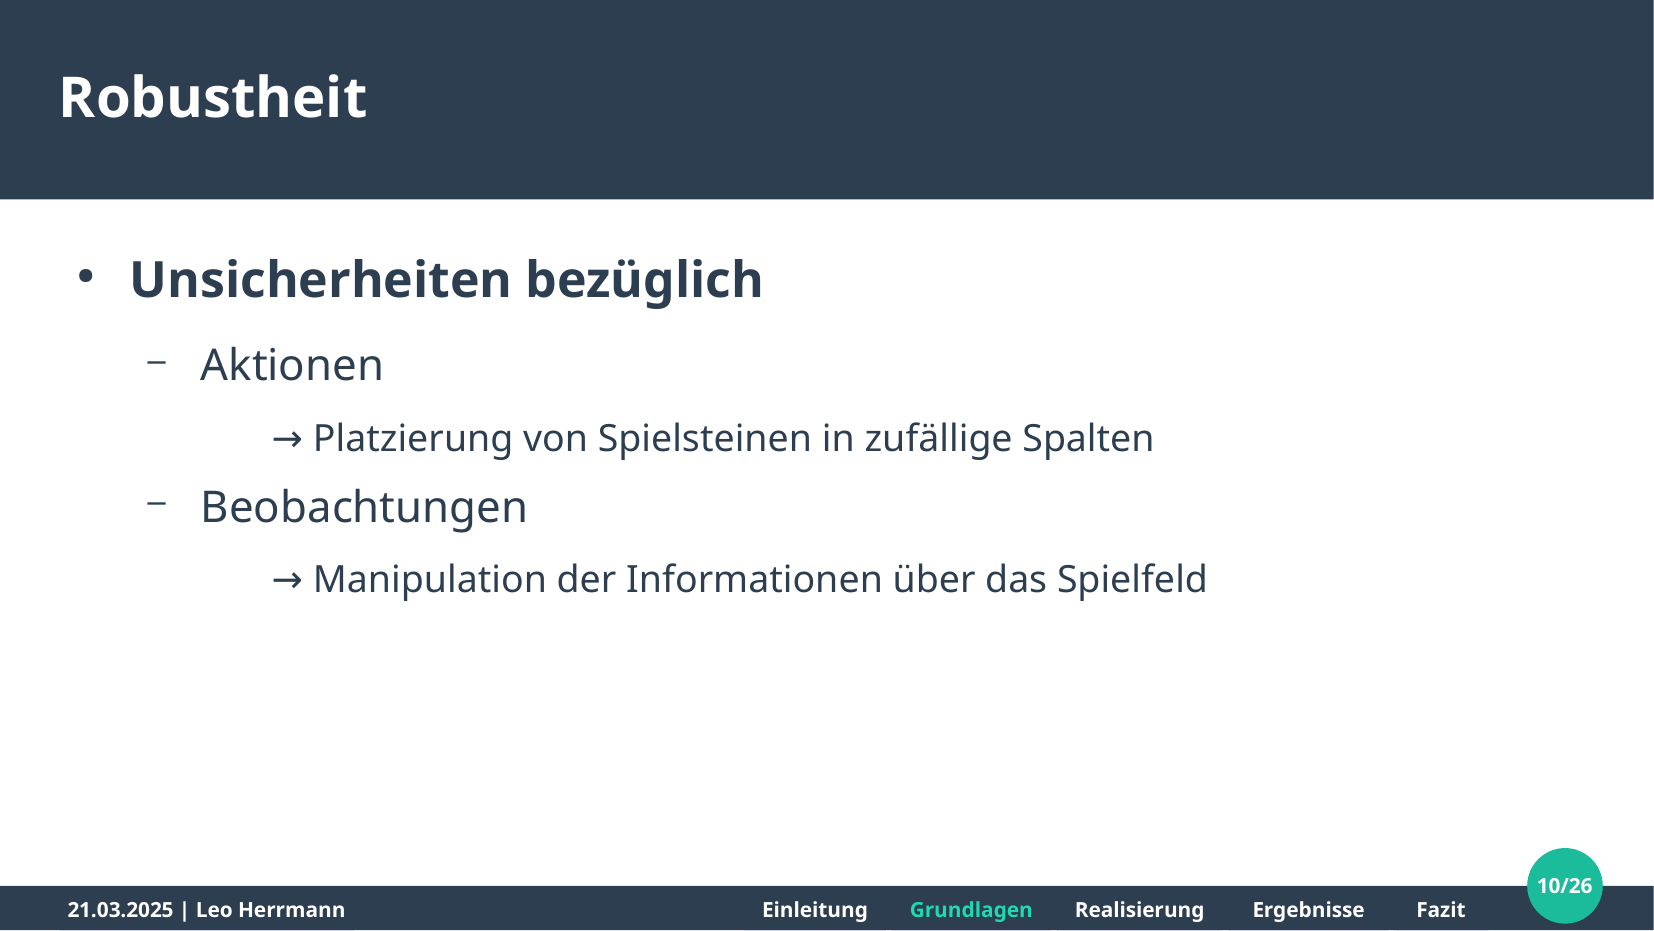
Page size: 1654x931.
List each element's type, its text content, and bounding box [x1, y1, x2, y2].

text_box Ergebnisse [1228, 888, 1389, 931]
text_box Realisierung [1057, 888, 1223, 931]
text_box Fazit [1393, 888, 1489, 931]
text_box Einleitung [744, 888, 886, 931]
title Robustheit [59, 37, 1595, 156]
text_box Grundlagen [891, 888, 1052, 931]
list Unsicherheiten bezüglich Aktionen → Platzierung von Spielsteinen in zufällige Spalten Beobachtungen → Manipulation der Informationen über das Spielfeld [59, 243, 1595, 827]
